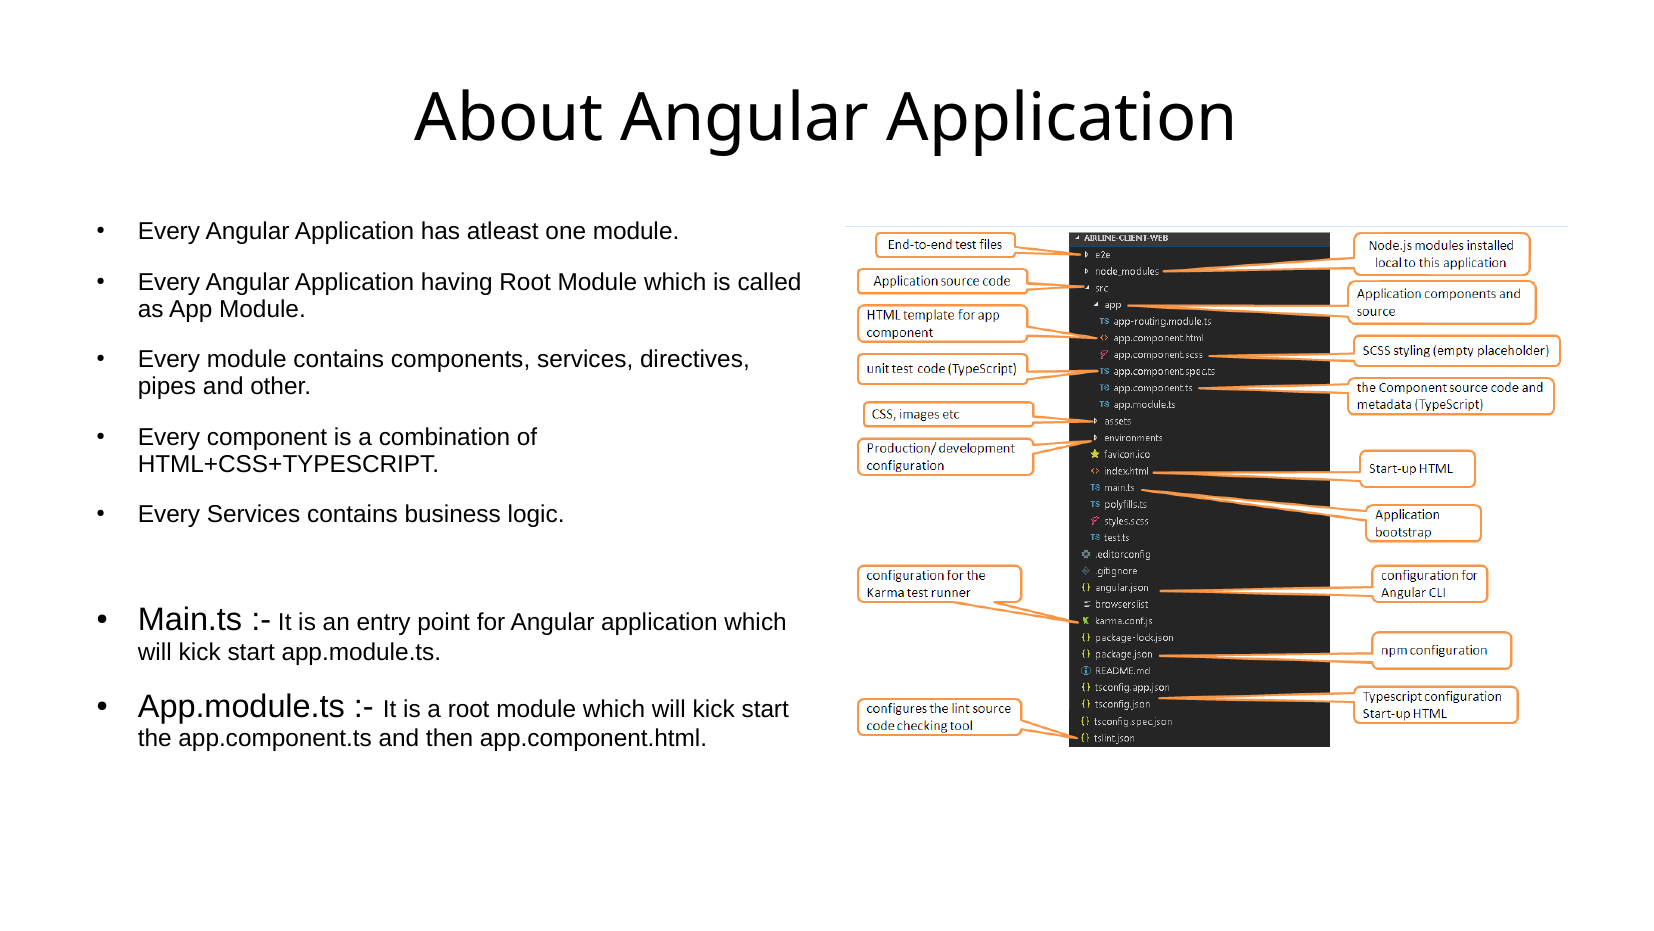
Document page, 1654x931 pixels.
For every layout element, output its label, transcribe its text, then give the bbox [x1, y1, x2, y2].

list Every Angular Application has atleast one module. Every Angular Application having Root Module which is called as App Module. Every module contains components, services, directives, pipes and other. Every component is a combination of HTML+CSS+TYPESCRIPT. Every Services contains business logic. Main.ts :- It is an entry point for Angular application which will kick start app.module.ts. App.module.ts :- It is a root module which will kick start the app.component.ts and then app.component.html. [82, 217, 809, 758]
picture [845, 226, 1572, 748]
title About Angular Application [82, 37, 1571, 193]
